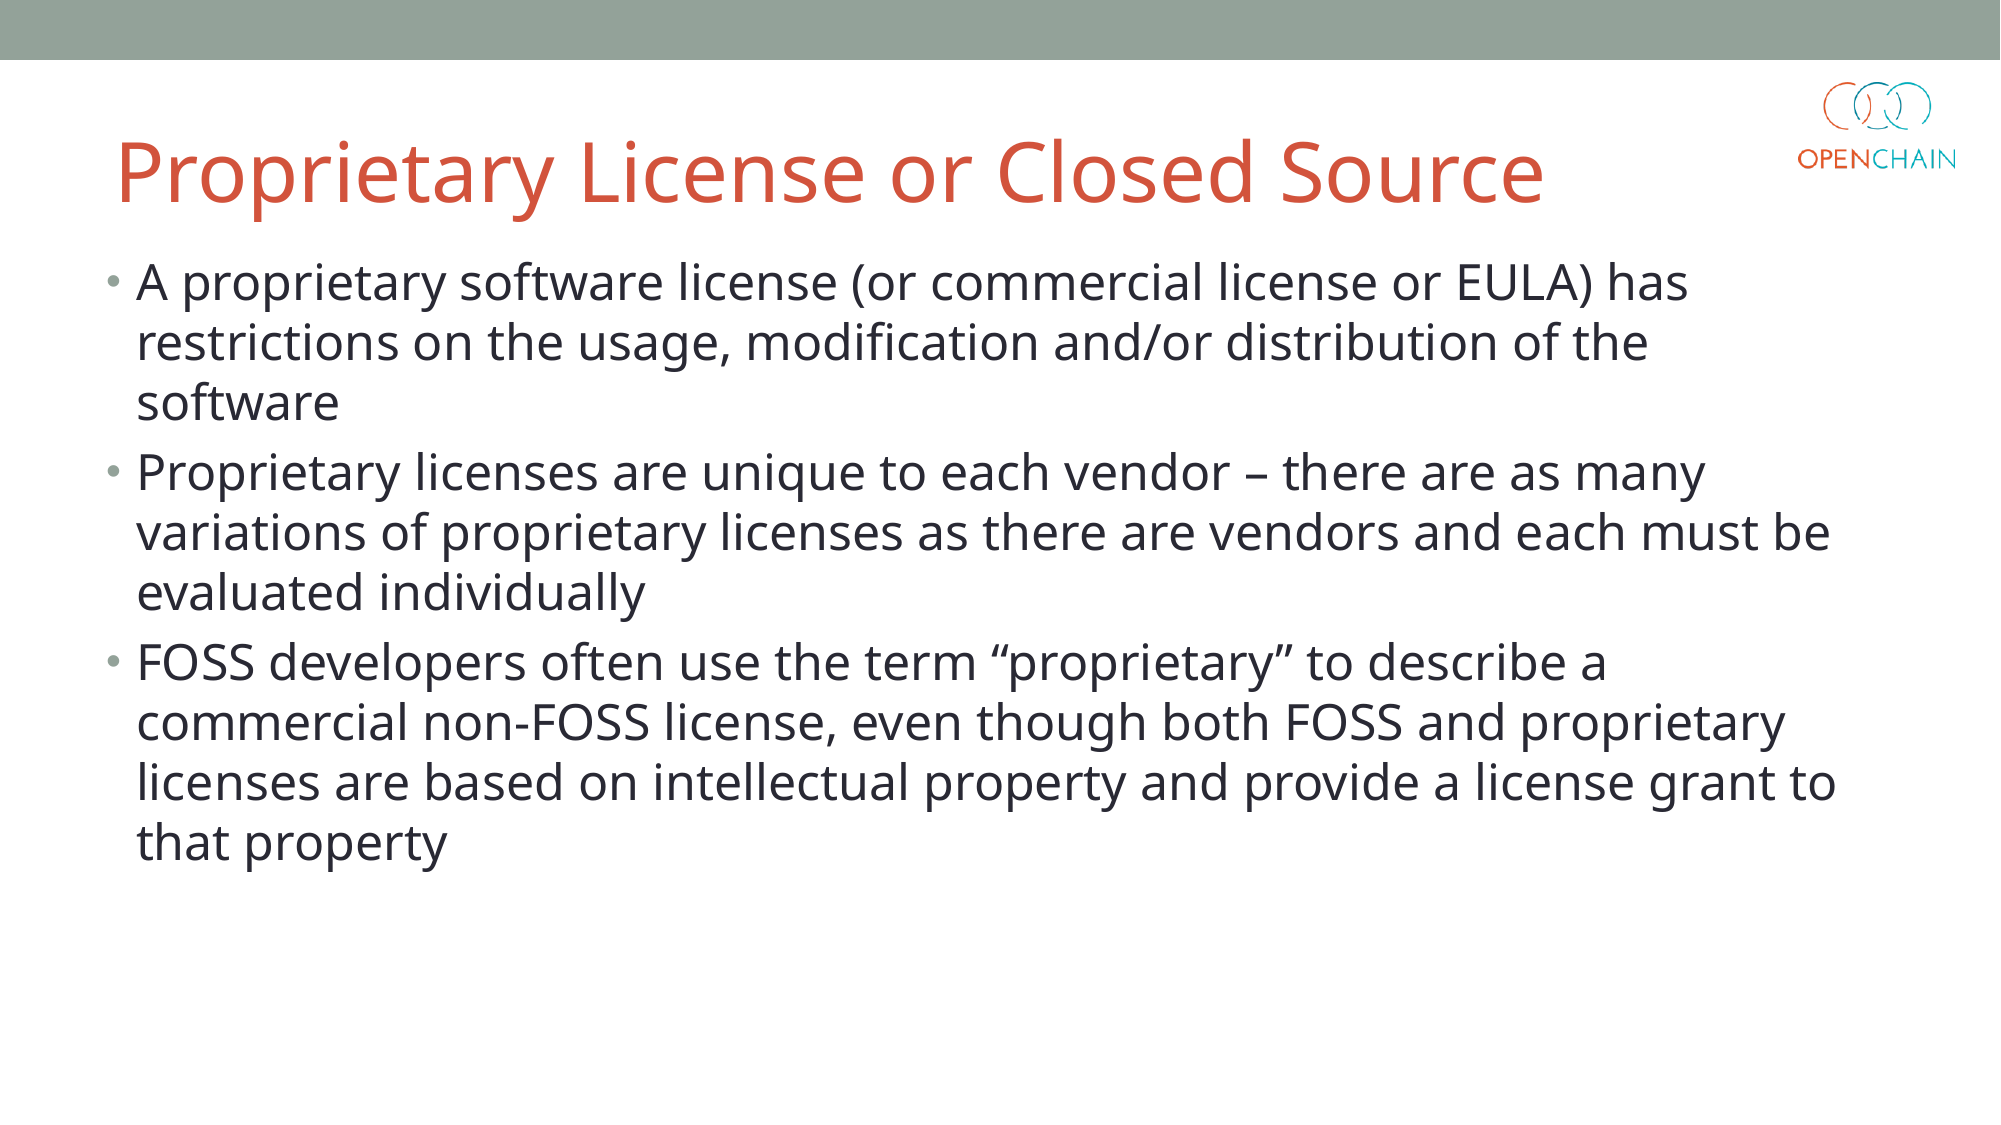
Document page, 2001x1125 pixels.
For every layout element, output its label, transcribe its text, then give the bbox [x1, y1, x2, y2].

text_box A proprietary software license (or commercial license or EULA) has restrictions on the usage, modification and/or distribution of the software Proprietary licenses are unique to each vendor – there are as many variations of proprietary licenses as there are vendors and each must be evaluated individually FOSS developers often use the term “proprietary” to describe a commercial non-FOSS license, even though both FOSS and proprietary licenses are based on intellectual property and provide a license grant to that property [91, 243, 1863, 1093]
picture [1798, 82, 1955, 169]
text_box Proprietary License or Closed Source [99, 87, 1900, 250]
